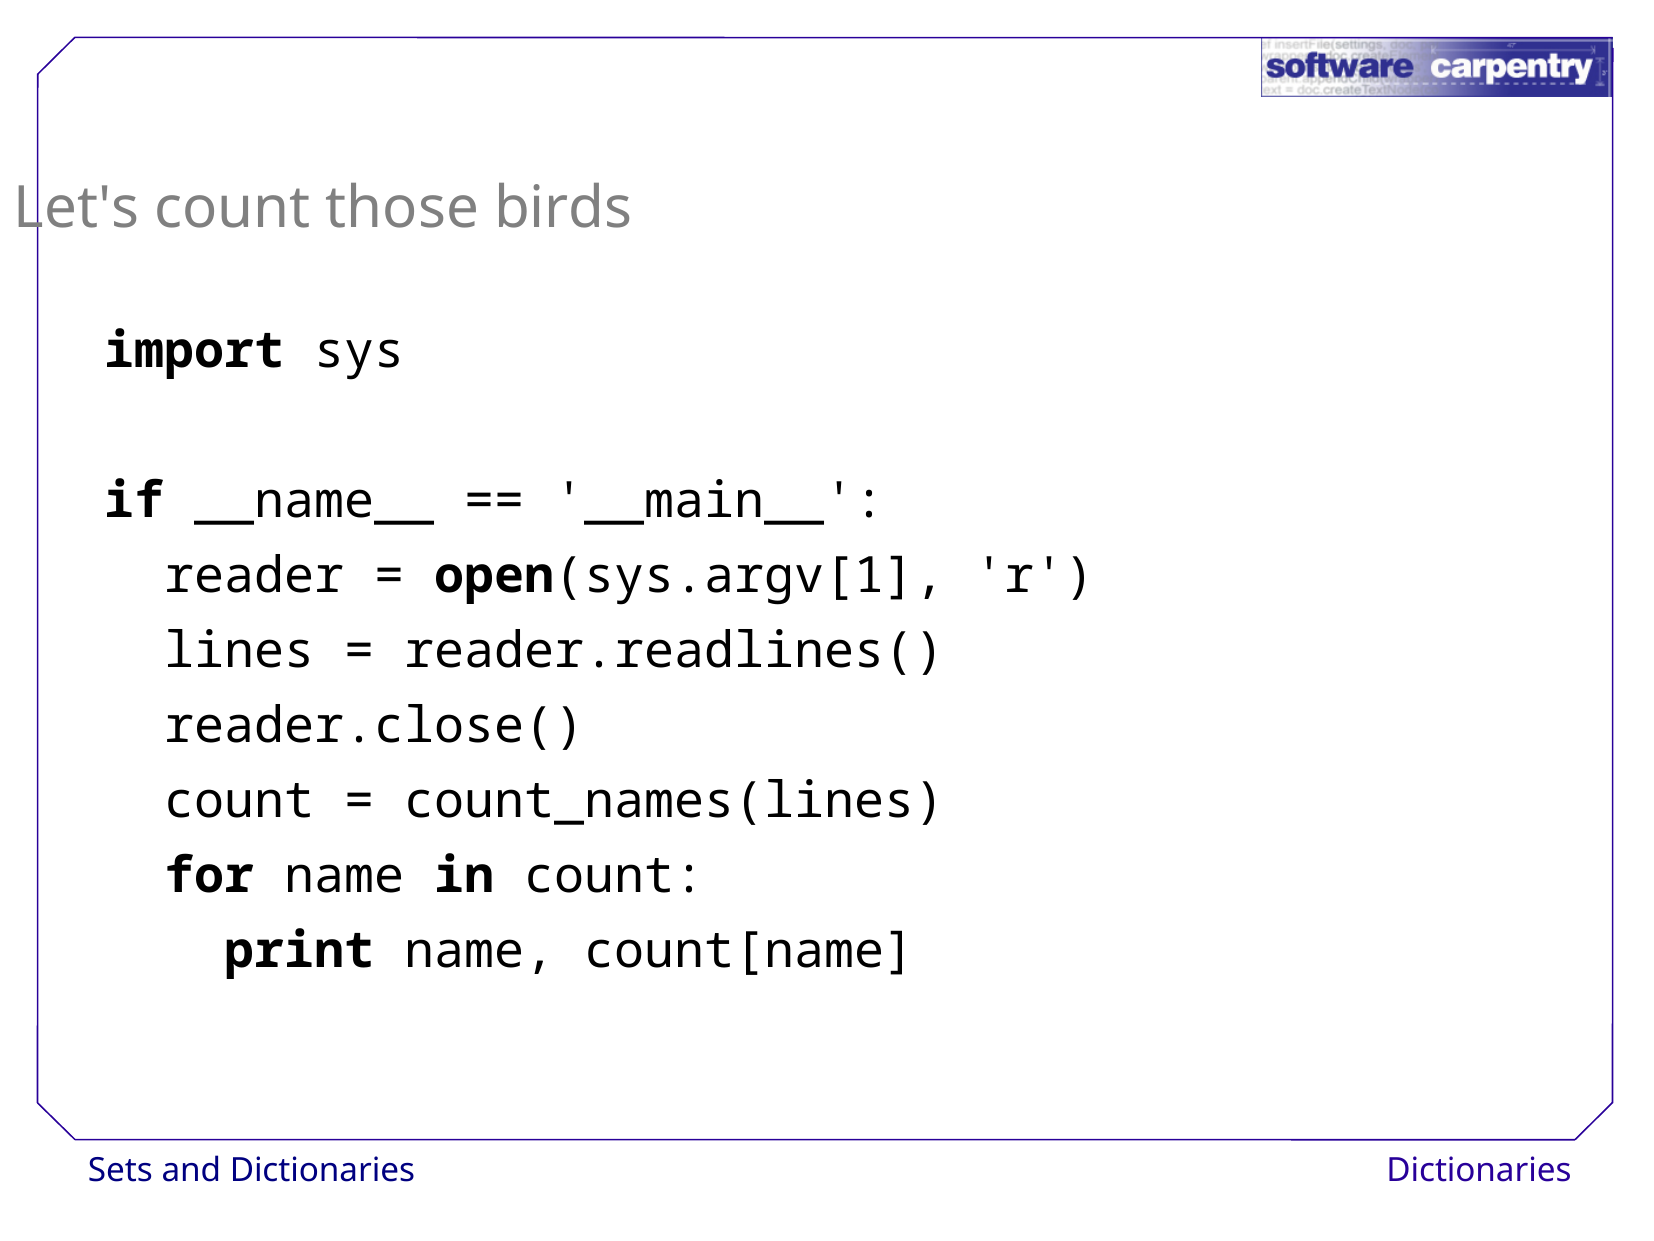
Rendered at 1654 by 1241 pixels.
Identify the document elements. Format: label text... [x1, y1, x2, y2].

text_box Let's count those birds [0, 126, 798, 248]
text_box import sys if __name__ == '__main__': reader = open(sys.argv[1], 'r') lines = reader.readlines() reader.close() count = count_names(lines) for name in count: print name, count[name] [89, 294, 1512, 1083]
picture [1261, 39, 1613, 97]
